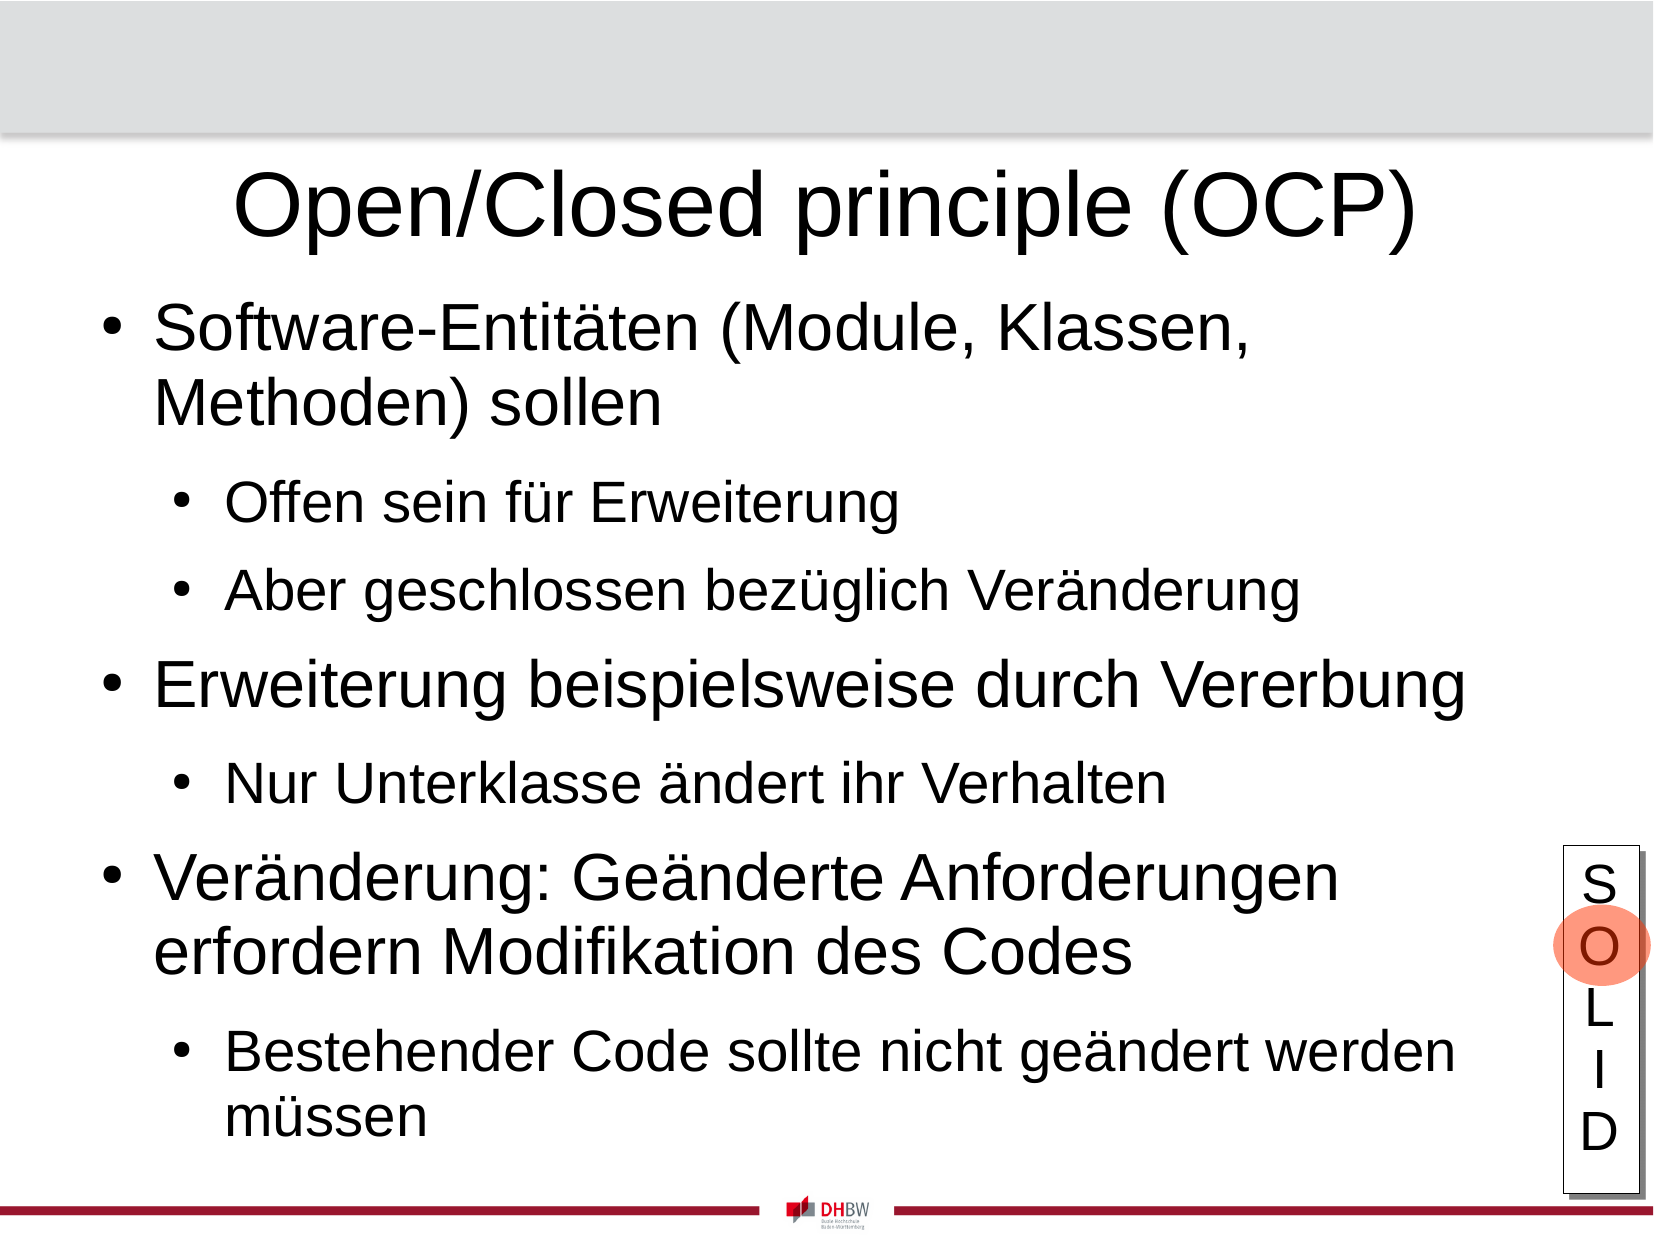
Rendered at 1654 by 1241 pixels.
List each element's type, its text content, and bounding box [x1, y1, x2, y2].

text_box S O L I D [1563, 845, 1640, 919]
list Software-Entitäten (Module, Klassen, Methoden) sollen Offen sein für Erweiterung Aber geschlossen bezüglich Veränderung Erweiterung beispielsweise durch Vererbung Nur Unterklasse ändert ihr Verhalten Veränderung: Geänderte Anforderungen erfordern Modifikation des Codes Bestehender Code sollte nicht geändert werden müssen [82, 290, 1571, 1149]
picture [0, 1, 1654, 1237]
title Open/Closed principle (OCP) [82, 49, 1571, 257]
text_box [1553, 904, 1651, 986]
text_box S O L I D [1563, 971, 1640, 1194]
